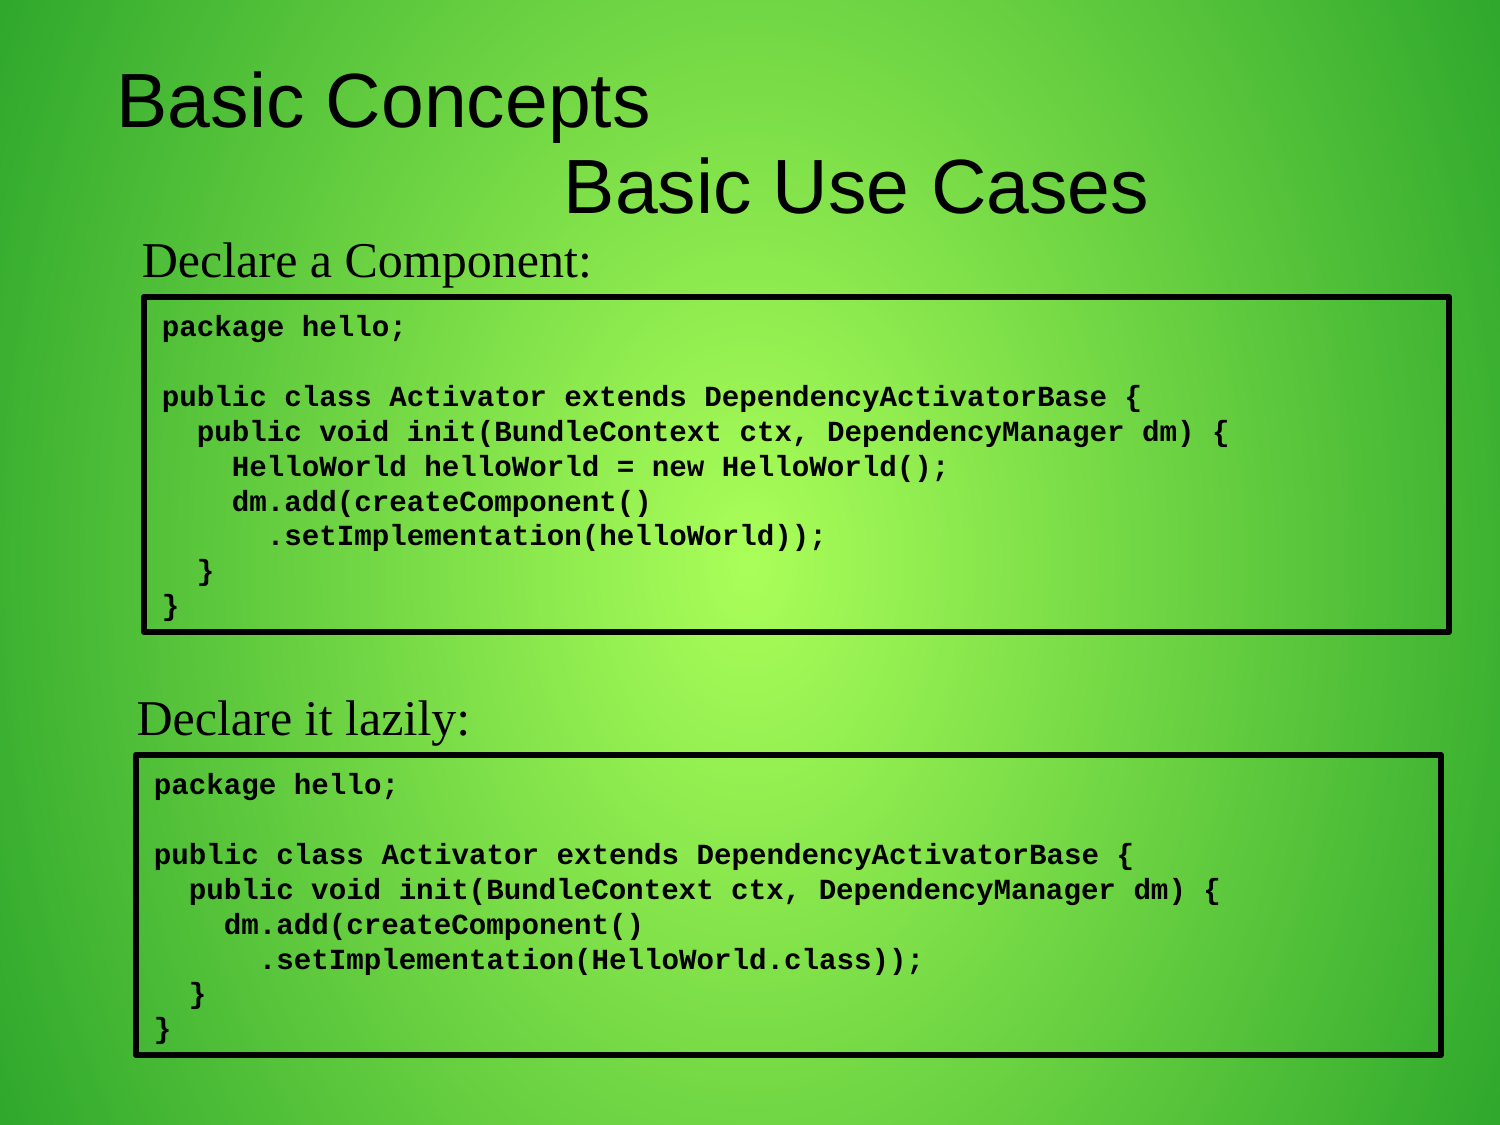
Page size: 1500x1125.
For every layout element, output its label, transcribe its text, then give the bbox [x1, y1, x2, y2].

text_box package hello; public class Activator extends DependencyActivatorBase { public void init(BundleContext ctx, DependencyManager dm) { dm.add(createComponent() .setImplementation(HelloWorld.class)); } } [136, 754, 1441, 1056]
text_box package hello; public class Activator extends DependencyActivatorBase { public void init(BundleContext ctx, DependencyManager dm) { HelloWorld helloWorld = new HelloWorld(); dm.add(createComponent() .setImplementation(helloWorld)); } } [144, 296, 1449, 633]
text_box Declare a Component: [127, 219, 607, 295]
text_box Declare it lazily: [121, 678, 487, 753]
title Basic Concepts Basic Use Cases [112, 57, 1388, 231]
